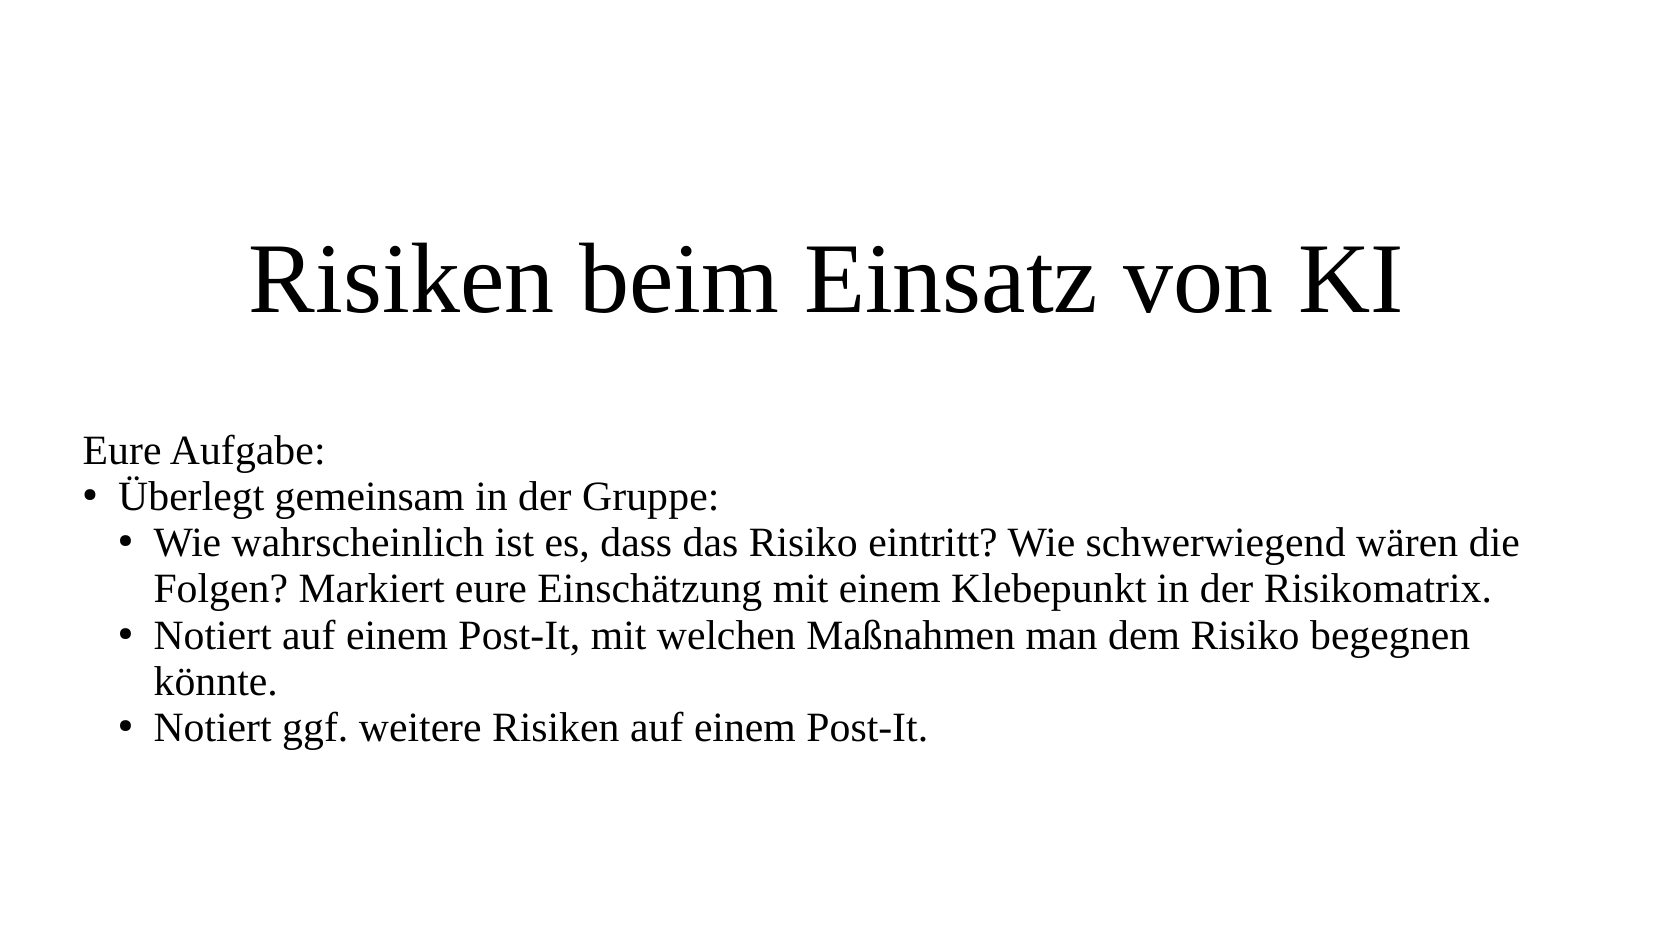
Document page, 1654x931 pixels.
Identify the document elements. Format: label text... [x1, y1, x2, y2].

subtitle Risiken beim Einsatz von KI Eure Aufgabe: Überlegt gemeinsam in der Gruppe: Wie wahrscheinlich ist es, dass das Risiko eintritt? Wie schwerwiegend wären die Folgen? Markiert eure Einschätzung mit einem Klebepunkt in der Risikomatrix. Notiert auf einem Post-It, mit welchen Maßnahmen man dem Risiko begegnen könnte. Notiert ggf. weitere Risiken auf einem Post-It. [82, 217, 1571, 757]
